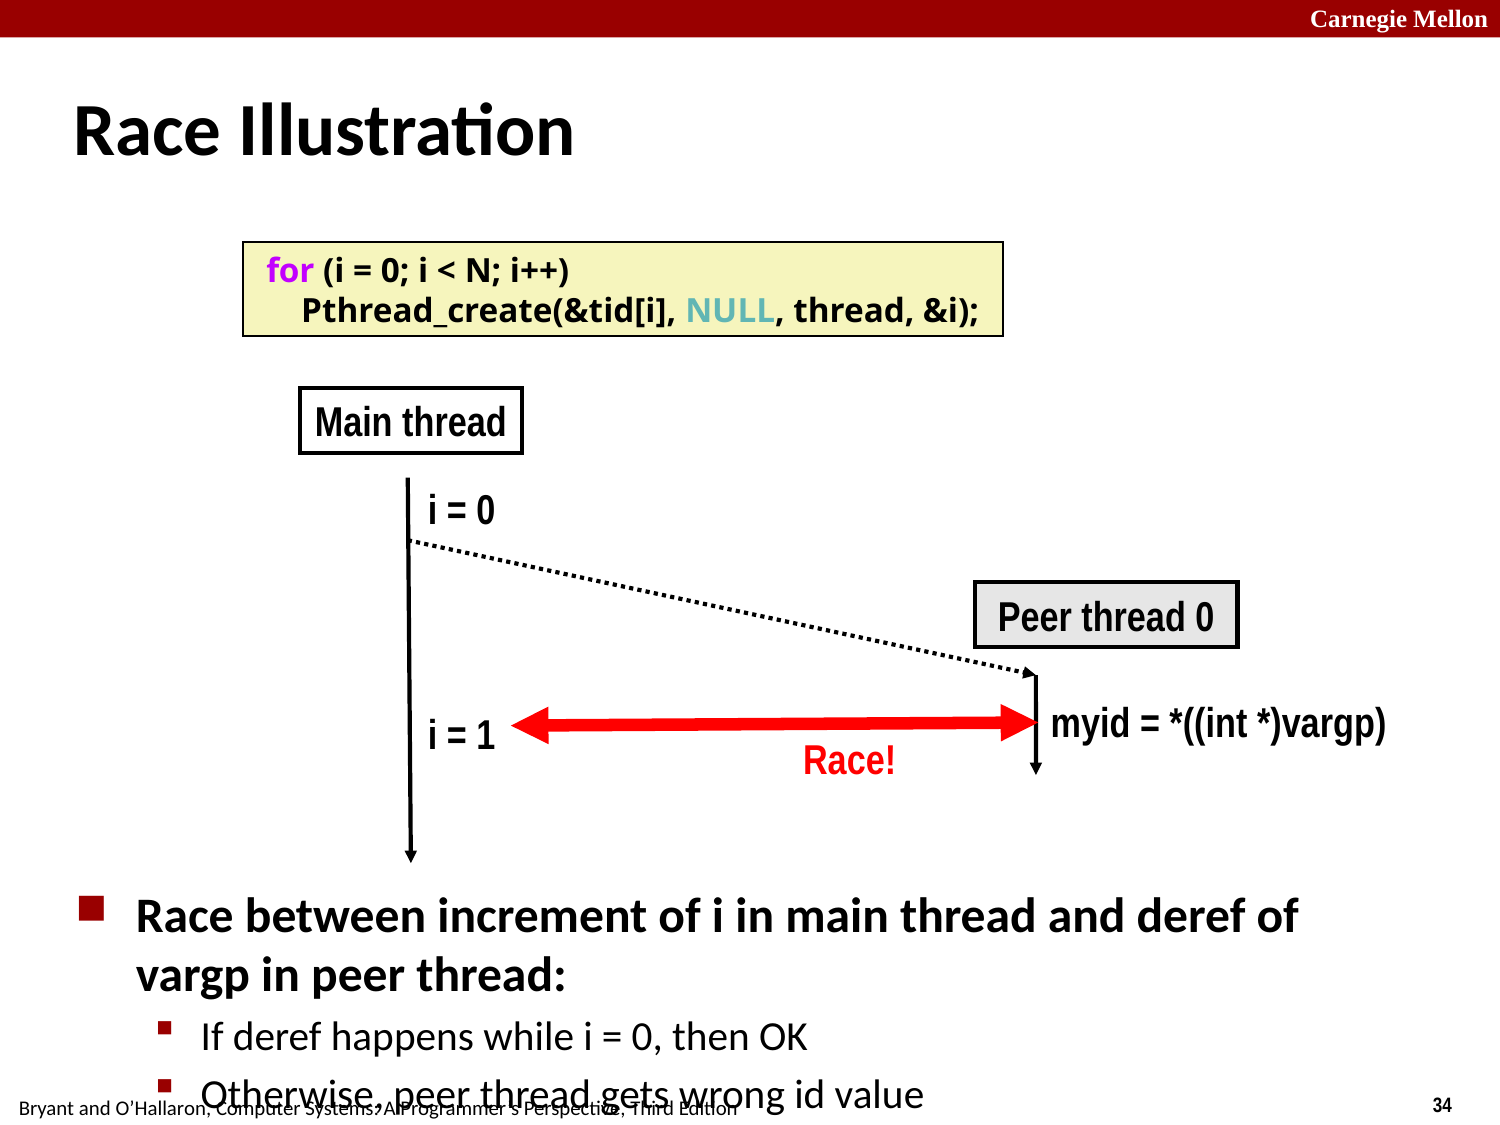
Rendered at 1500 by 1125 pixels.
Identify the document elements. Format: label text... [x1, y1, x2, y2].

list Race between increment of i in main thread and deref of vargp in peer thread: If deref happens while i = 0, then OK Otherwise, peer thread gets wrong id value [65, 875, 1361, 1125]
text_box Race! [788, 725, 912, 791]
text_box myid = *((int *)vargp) [1026, 688, 1402, 754]
title Race Illustration [58, 62, 1438, 188]
text_box for (i = 0; i < N; i++) Pthread_create(&tid[i], NULL, thread, &i); [242, 241, 1003, 337]
text_box Peer thread 0 [975, 582, 1238, 648]
text_box i = 1 [413, 700, 511, 766]
text_box Main thread [299, 387, 522, 453]
text_box i = 0 [413, 475, 511, 541]
